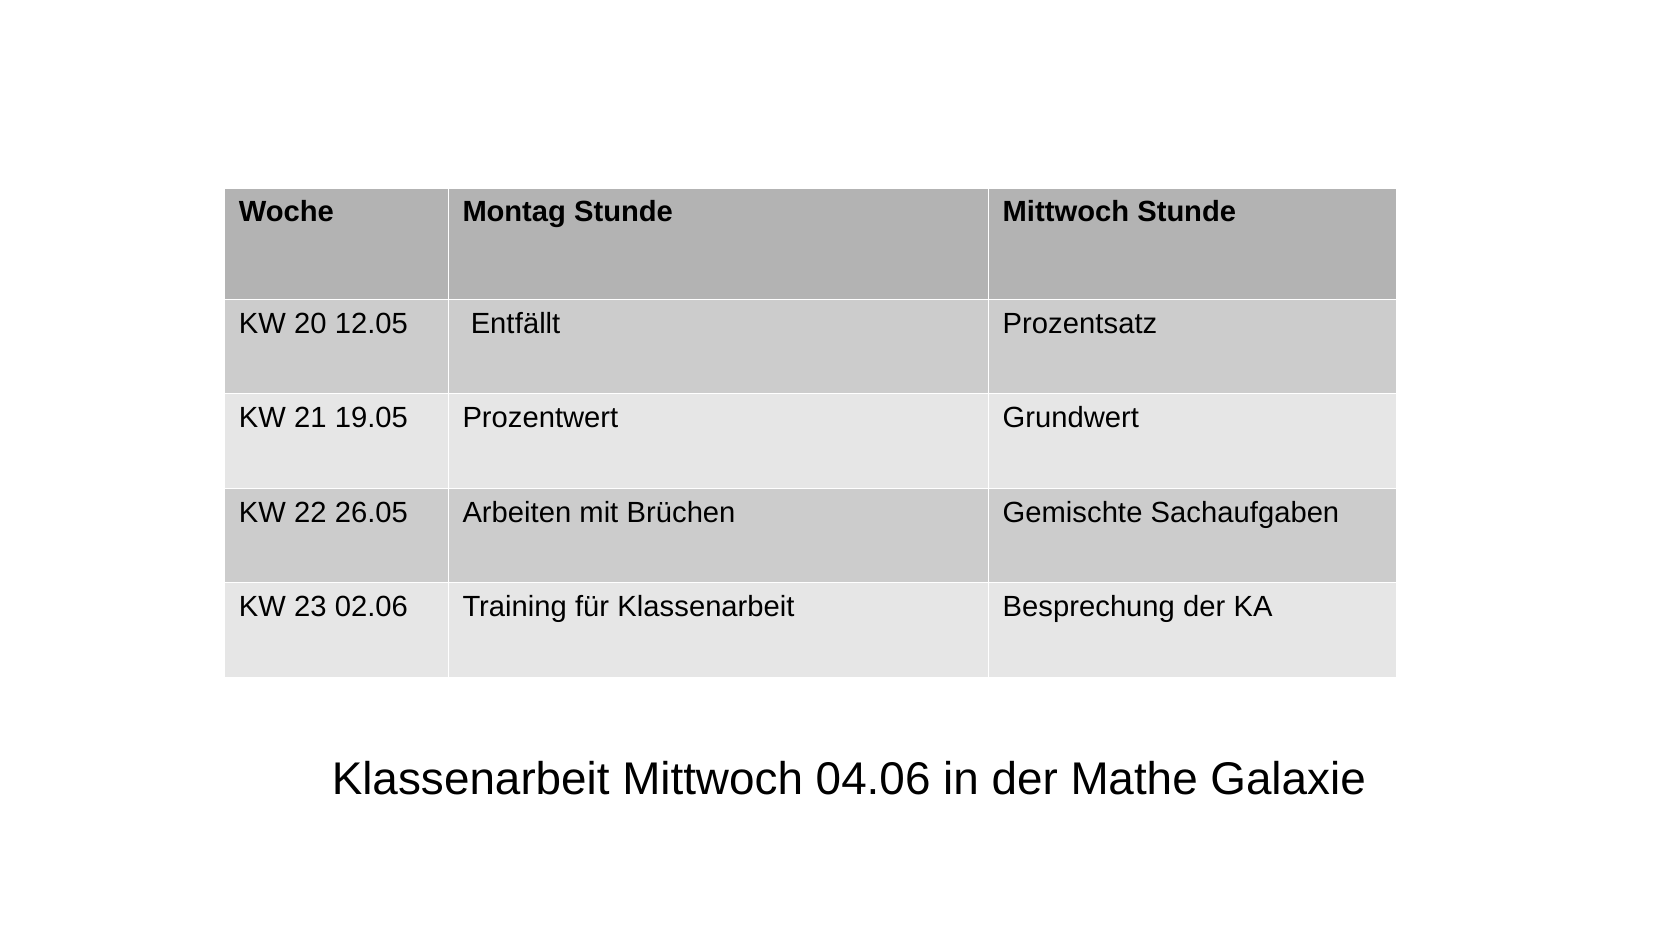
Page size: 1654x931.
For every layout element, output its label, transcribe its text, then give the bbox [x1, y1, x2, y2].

table_cell Entfällt [449, 300, 988, 393]
text_box Klassenarbeit Mittwoch 04.06 in der Mathe Galaxie [107, 745, 1591, 812]
table_header Montag Stunde [449, 189, 988, 299]
table_cell KW 21 19.05 [225, 394, 448, 488]
table_cell Prozentsatz [989, 300, 1396, 393]
table_cell KW 20 12.05 [225, 300, 448, 393]
table_cell Prozentwert [449, 394, 988, 488]
table_cell Arbeiten mit Brüchen [449, 489, 988, 582]
table_header Mittwoch Stunde [989, 189, 1396, 299]
table_cell Grundwert [989, 394, 1396, 488]
table_cell Training für Klassenarbeit [449, 583, 988, 677]
table_cell Besprechung der KA [989, 583, 1396, 677]
table_cell Gemischte Sachaufgaben [989, 489, 1396, 582]
table_cell KW 22 26.05 [225, 489, 448, 582]
table_header Woche [225, 189, 448, 299]
table_cell KW 23 02.06 [225, 583, 448, 677]
